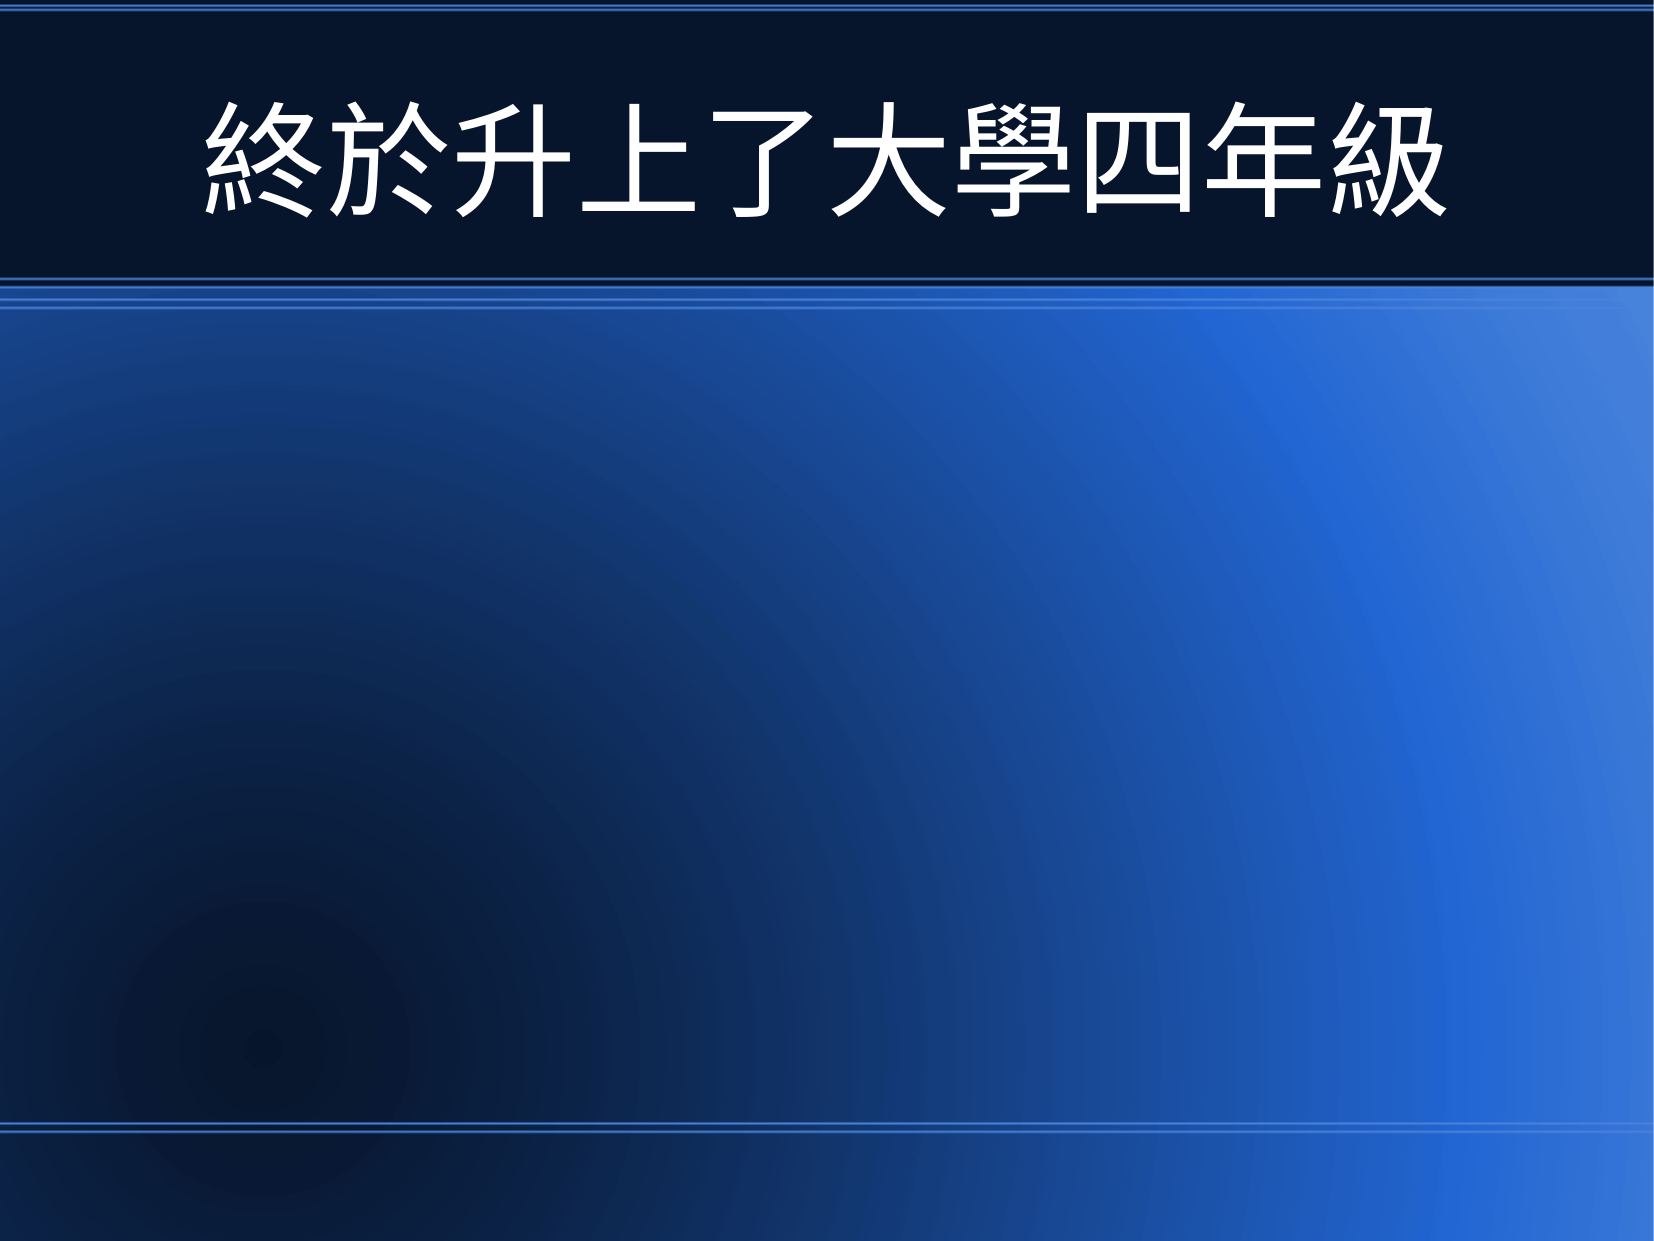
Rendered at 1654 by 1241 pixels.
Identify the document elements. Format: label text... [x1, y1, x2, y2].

title 終於升上了大學四年級 [82, 49, 1571, 257]
picture [0, 0, 1654, 1241]
